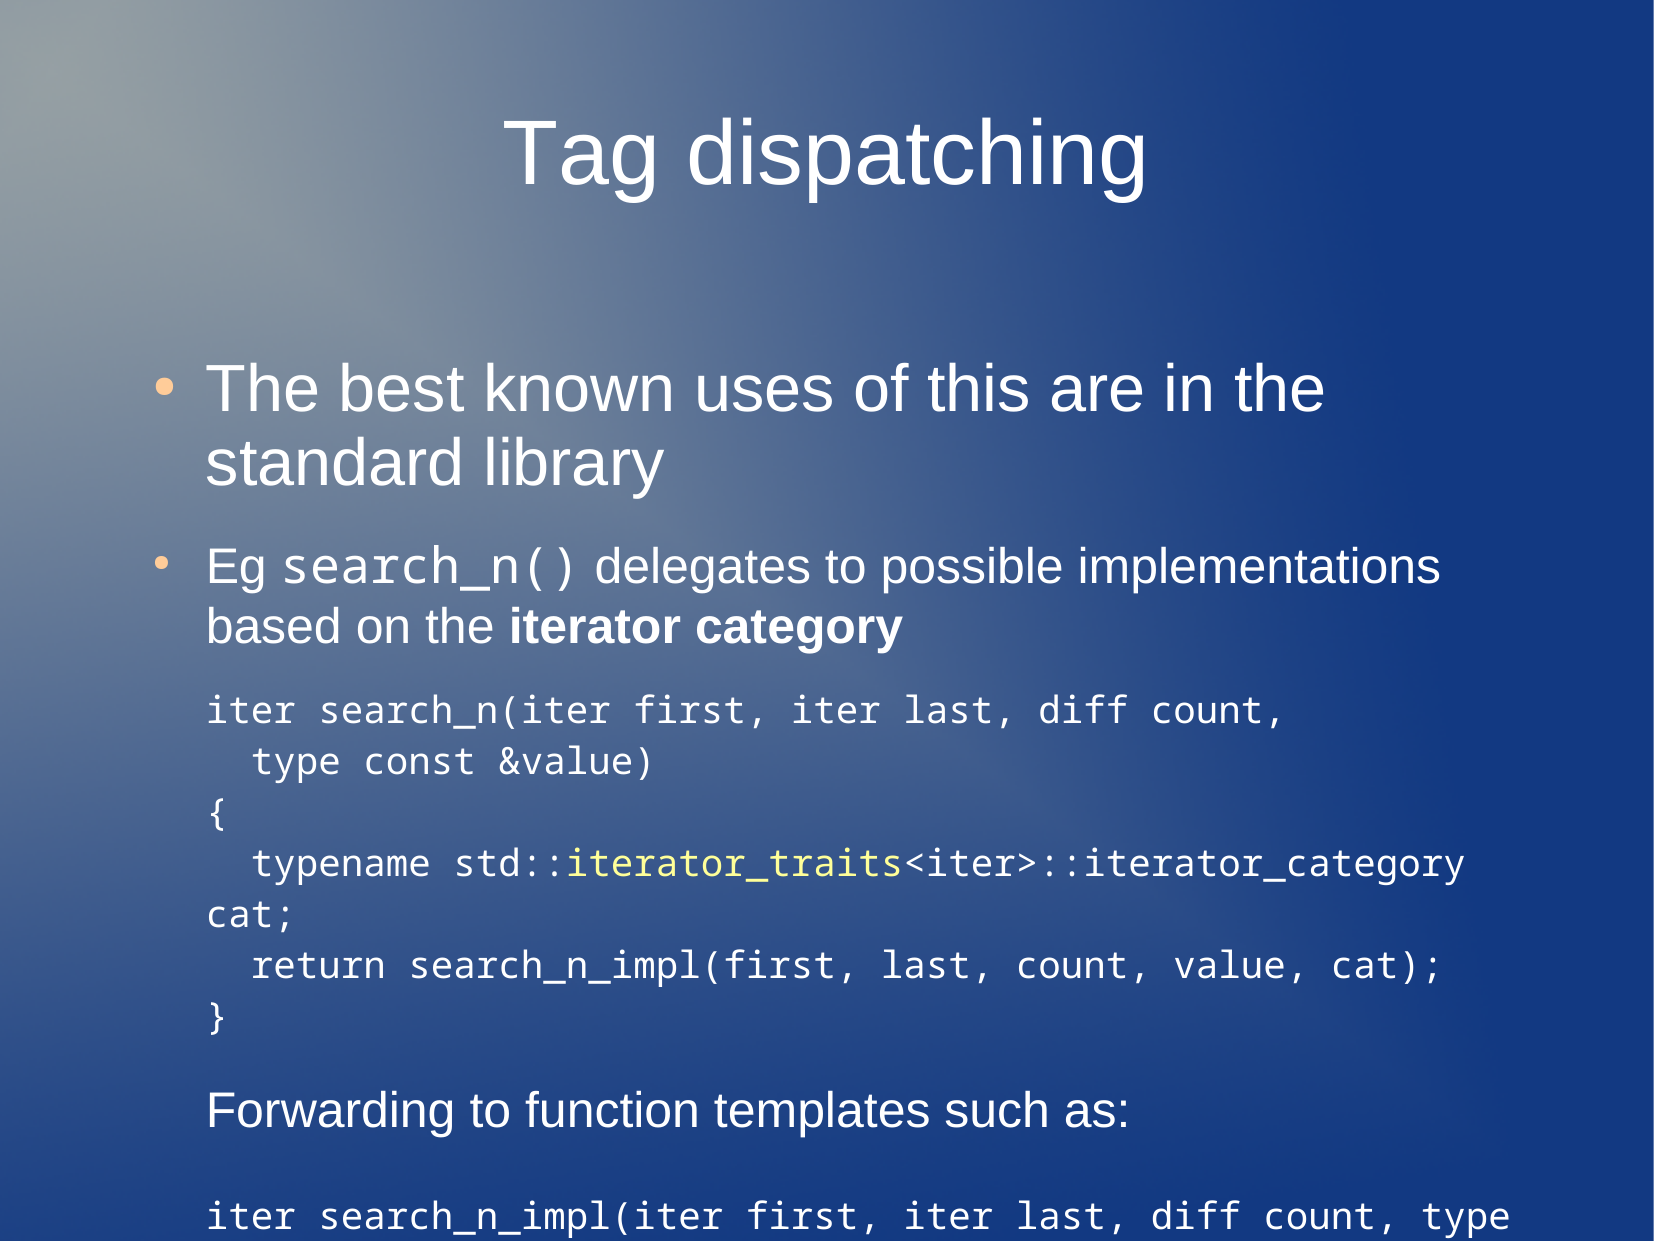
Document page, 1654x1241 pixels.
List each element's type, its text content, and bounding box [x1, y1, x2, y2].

title Tag dispatching [82, 49, 1571, 257]
picture [0, 0, 1654, 1241]
list The best known uses of this are in the standard library Eg search_n() delegates to possible implementations based on the iterator category iter search_n(iter first, iter last, diff count, type const &value) { typename std::iterator_traits<iter>::iterator_category cat; return search_n_impl(first, last, count, value, cat); } Forwarding to function templates such as: iter search_n_impl(iter first, iter last, diff count, type const &value, forward_access_iterator_tag); ... [134, 350, 1516, 1213]
